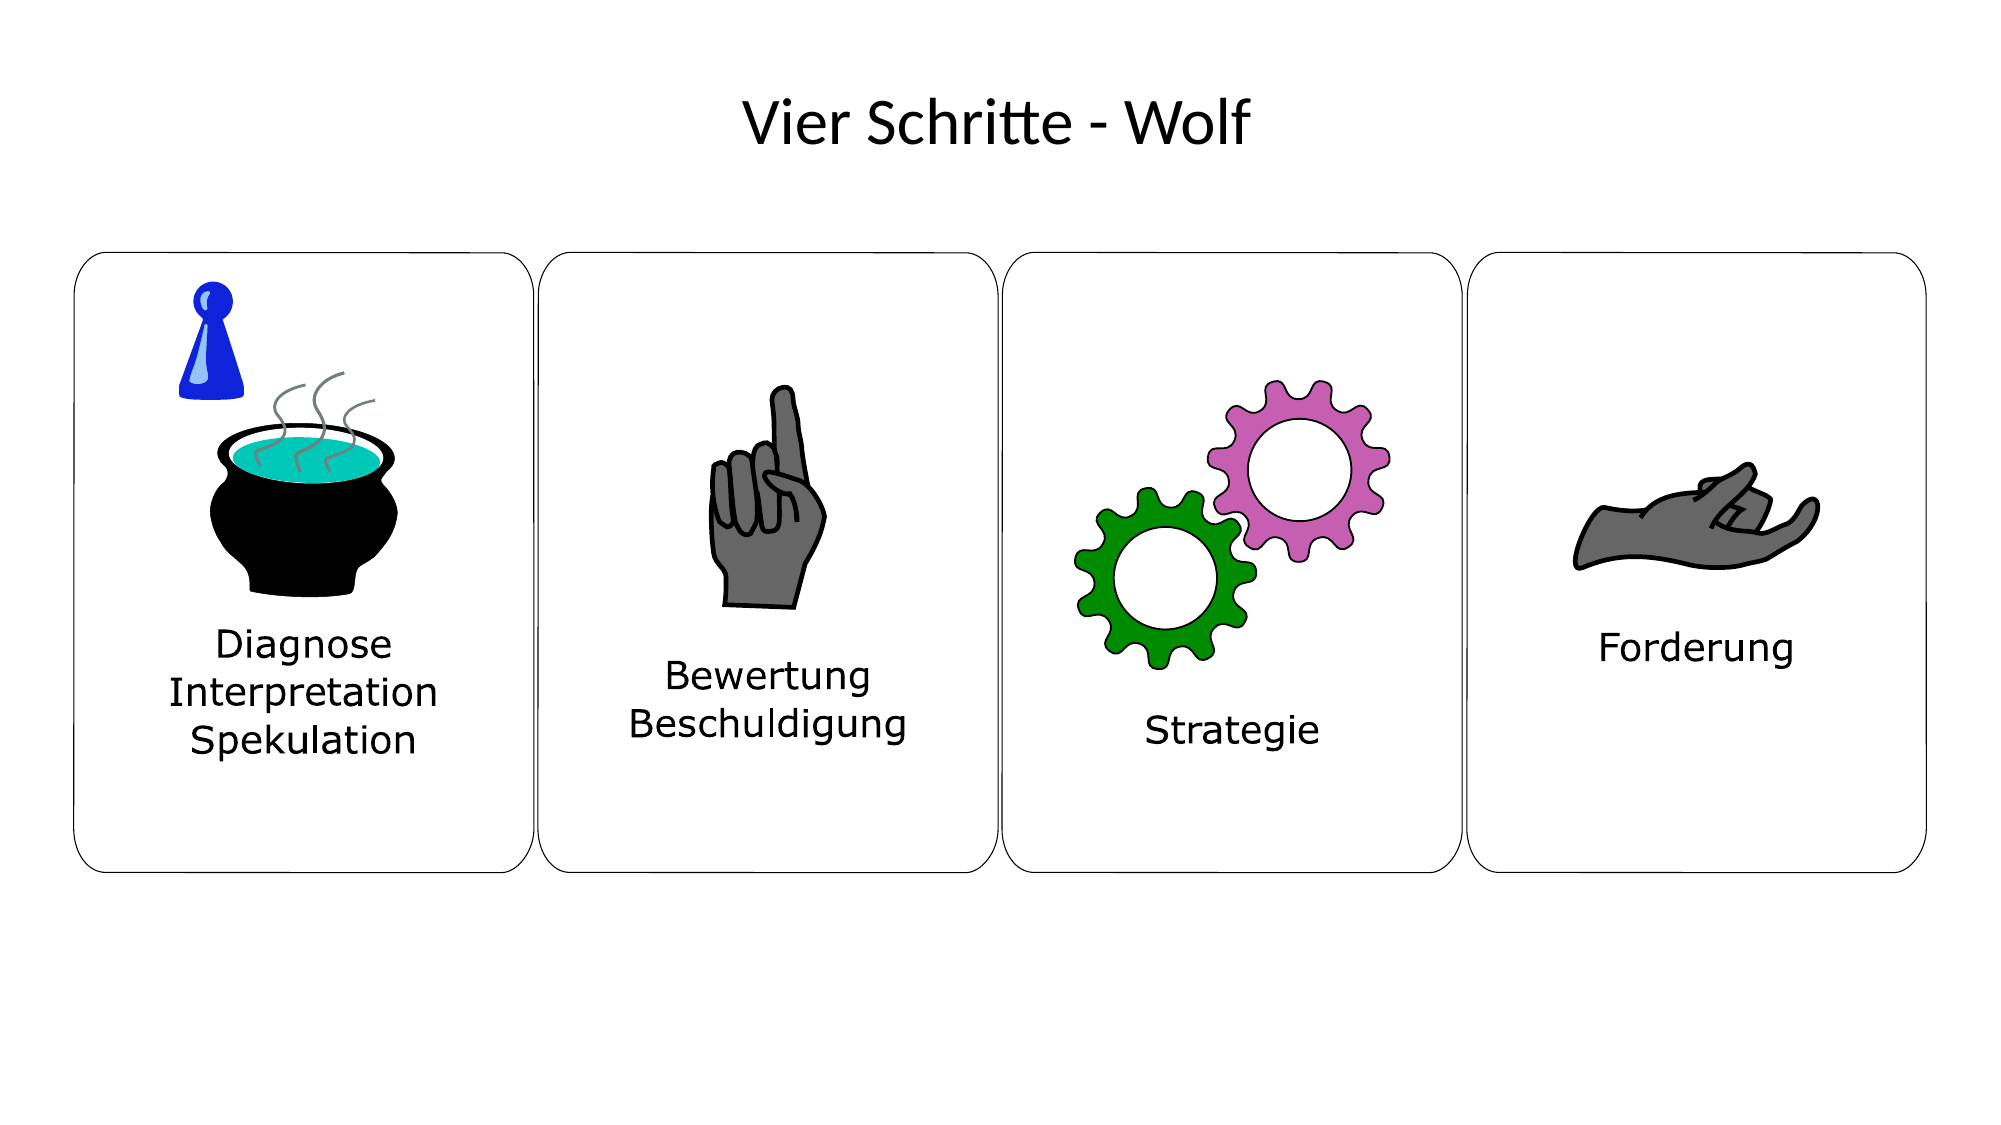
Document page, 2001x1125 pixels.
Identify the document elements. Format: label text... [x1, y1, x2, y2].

text_box [371, 731, 391, 755]
text_box [691, 667, 712, 690]
text_box [813, 715, 832, 746]
text_box [327, 678, 341, 706]
text_box [192, 725, 214, 755]
text_box [266, 724, 286, 754]
text_box [1290, 722, 1294, 744]
text_box [328, 636, 348, 659]
text_box [803, 716, 808, 738]
text_box [225, 683, 246, 706]
text_box [631, 709, 653, 738]
text_box [344, 726, 358, 755]
text_box [210, 678, 224, 706]
text_box [1074, 487, 1257, 670]
text_box [1772, 639, 1792, 669]
text_box [305, 636, 323, 658]
text_box [1264, 721, 1284, 752]
text_box [699, 715, 717, 738]
text_box [778, 707, 798, 738]
text_box [1684, 639, 1704, 662]
text_box [1750, 639, 1768, 661]
text_box [827, 667, 845, 690]
text_box [746, 667, 766, 690]
text_box [885, 715, 905, 746]
text_box [1709, 640, 1722, 662]
text_box [210, 423, 398, 597]
text_box [1298, 721, 1319, 745]
text_box [250, 684, 264, 706]
text_box [266, 683, 286, 714]
text_box [1146, 715, 1169, 745]
text_box [770, 662, 799, 690]
text_box [714, 668, 743, 690]
text_box [170, 677, 183, 706]
text_box [343, 683, 362, 707]
text_box [667, 660, 689, 690]
text_box [1207, 381, 1390, 562]
text_box [802, 668, 820, 690]
text_box [256, 636, 275, 659]
text_box [1725, 640, 1743, 662]
text_box [313, 725, 317, 753]
text_box [1241, 721, 1261, 745]
text_box [247, 636, 251, 658]
text_box [862, 715, 881, 738]
text_box [366, 678, 380, 706]
text_box [1661, 631, 1680, 662]
text_box [1601, 632, 1620, 662]
text_box [744, 715, 763, 738]
text_box [1202, 721, 1222, 745]
text_box [395, 731, 414, 754]
text_box [218, 629, 242, 658]
text_box [322, 731, 341, 755]
text_box [241, 731, 262, 755]
text_box [1171, 716, 1185, 745]
text_box [179, 281, 244, 400]
text_box [371, 636, 391, 659]
text_box [362, 732, 367, 754]
text_box [1225, 716, 1240, 745]
text_box [656, 715, 676, 738]
text_box [849, 667, 869, 698]
text_box [720, 707, 739, 738]
text_box [279, 636, 299, 666]
text_box [1188, 722, 1203, 744]
text_box [351, 636, 368, 659]
text_box [288, 732, 307, 755]
text_box [290, 684, 305, 706]
text_box [1645, 640, 1660, 662]
text_box [188, 683, 206, 706]
text_box [417, 683, 436, 706]
text_box [1620, 639, 1641, 662]
text_box [679, 715, 696, 738]
text_box [383, 684, 387, 706]
text_box [392, 683, 412, 707]
text_box Vier Schritte - Wolf [726, 70, 1274, 167]
text_box [838, 715, 857, 738]
text_box [1575, 464, 1818, 569]
text_box [711, 387, 825, 608]
text_box [219, 731, 238, 762]
text_box [306, 683, 325, 706]
